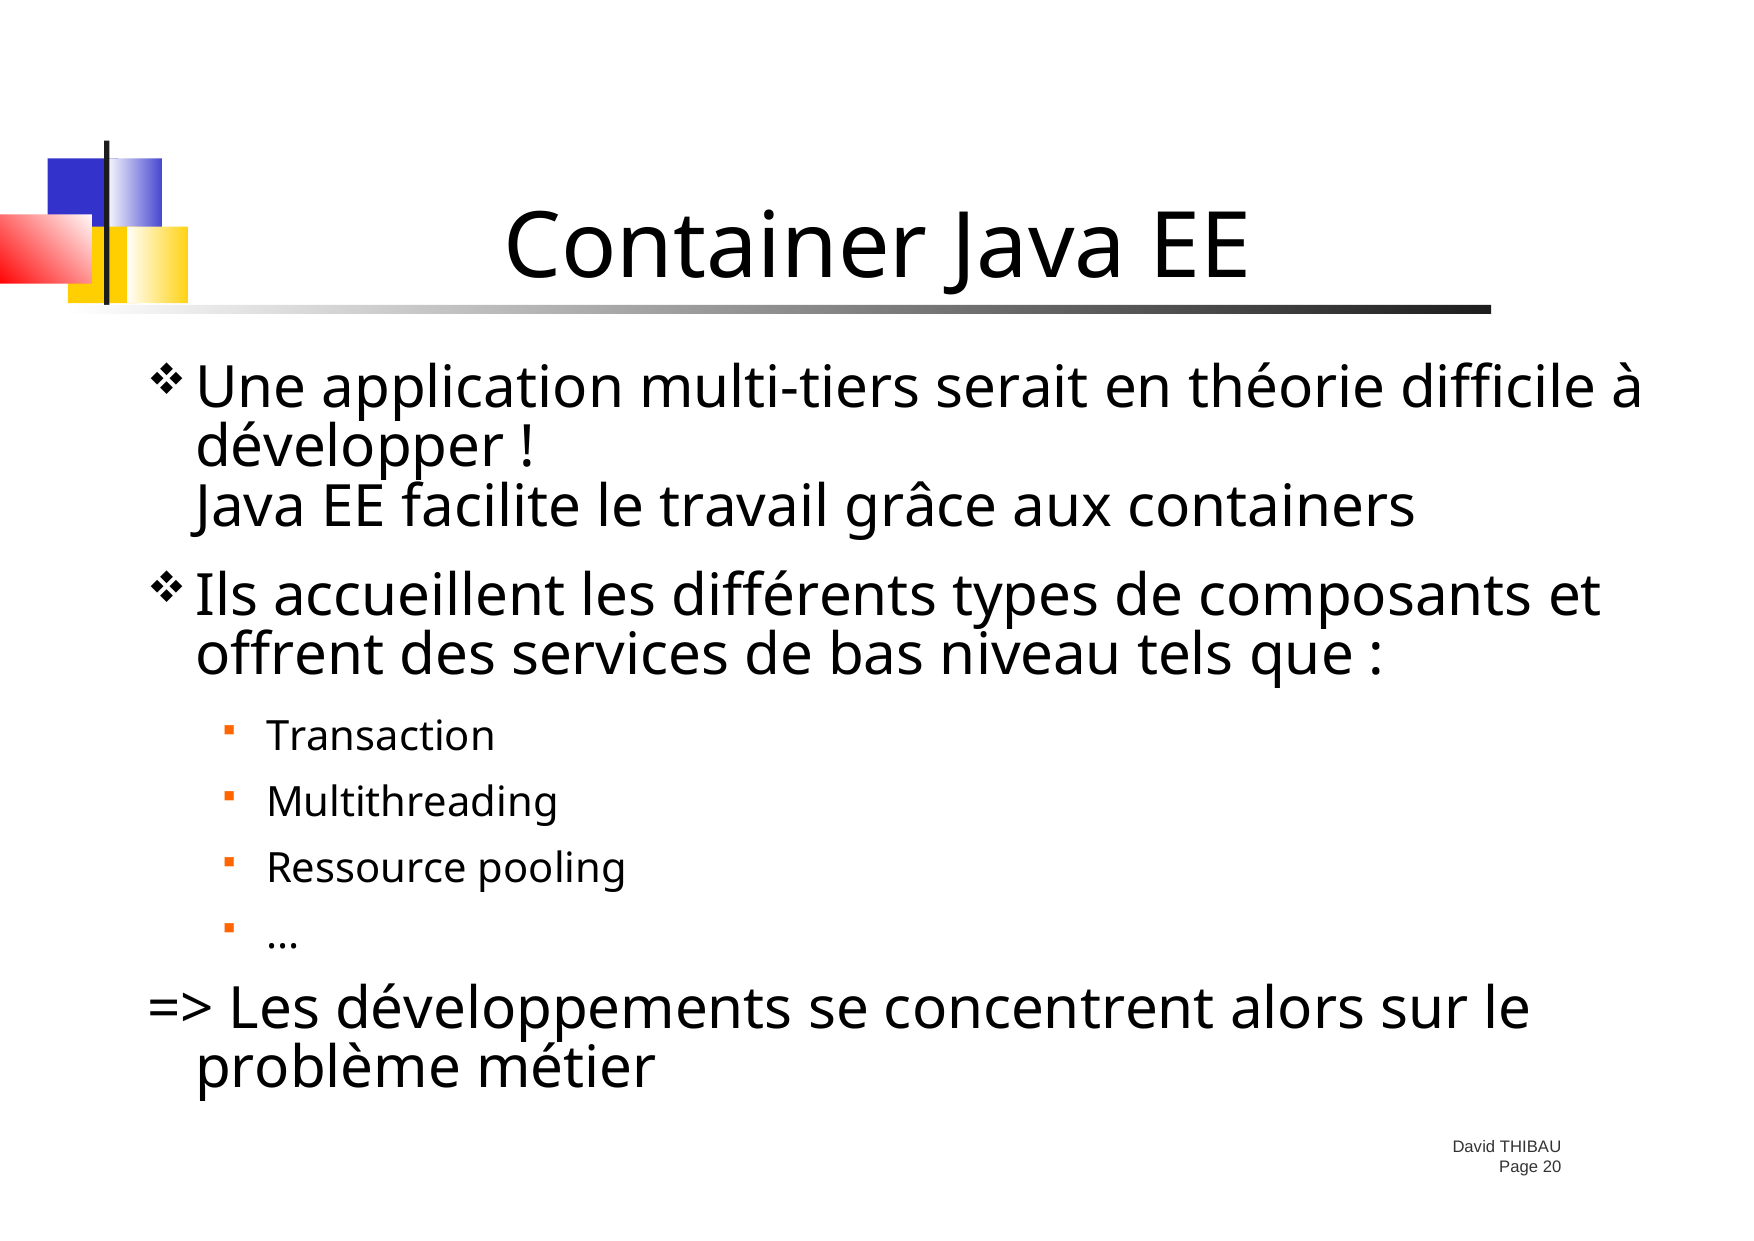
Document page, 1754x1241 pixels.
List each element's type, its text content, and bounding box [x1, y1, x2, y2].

list Une application multi-tiers serait en théorie difficile à développer ! Java EE facilite le travail grâce aux containers Ils accueillent les différents types de composants et offrent des services de bas niveau tels que : Transaction Multithreading Ressource pooling ... => Les développements se concentrent alors sur le problème métier [129, 360, 1657, 1111]
title Container Java EE [179, 152, 1577, 341]
